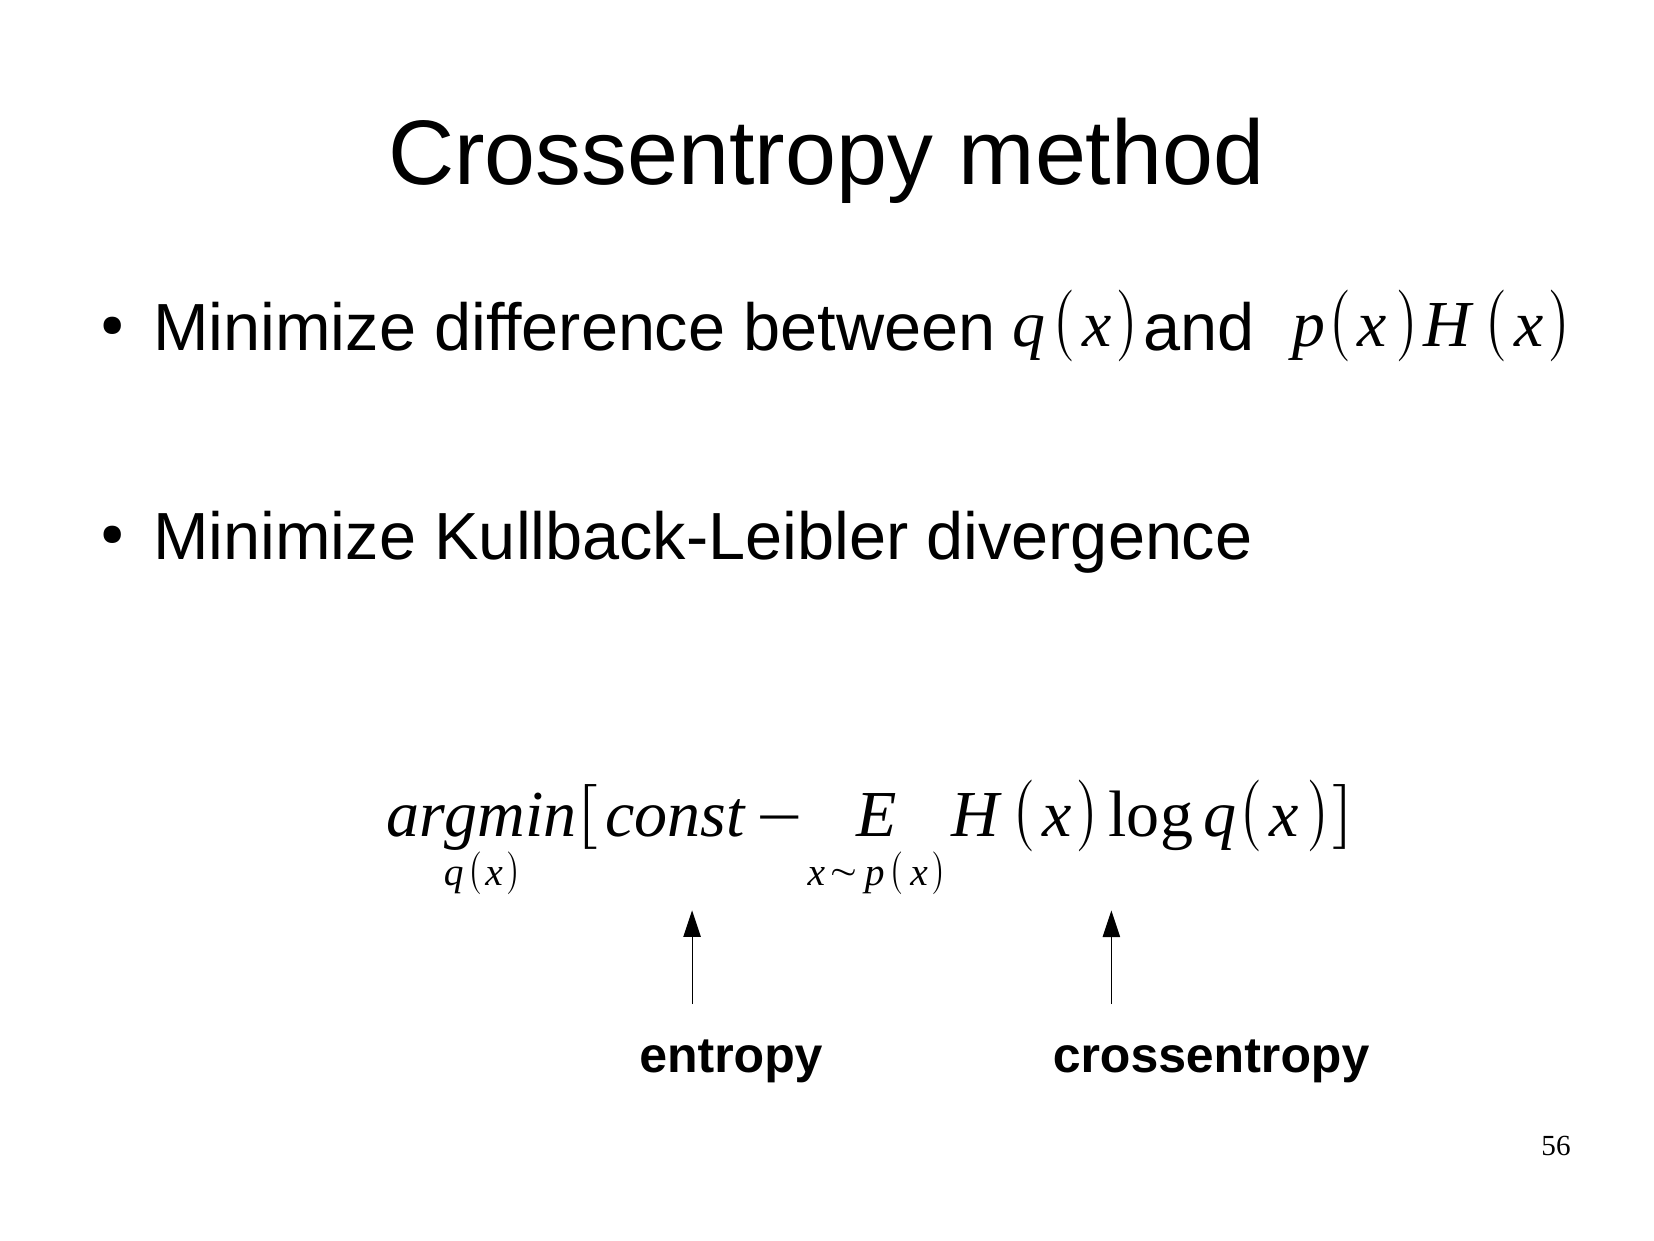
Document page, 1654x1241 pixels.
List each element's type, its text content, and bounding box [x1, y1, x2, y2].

text_box crossentropy [1038, 1020, 1385, 1092]
chart [995, 284, 1155, 364]
title Crossentropy method [82, 49, 1571, 257]
chart [1267, 285, 1587, 365]
chart [369, 775, 1366, 897]
list Minimize difference between and Minimize Kullback-Leibler divergence [82, 290, 1571, 1010]
text_box entropy [624, 1020, 838, 1092]
